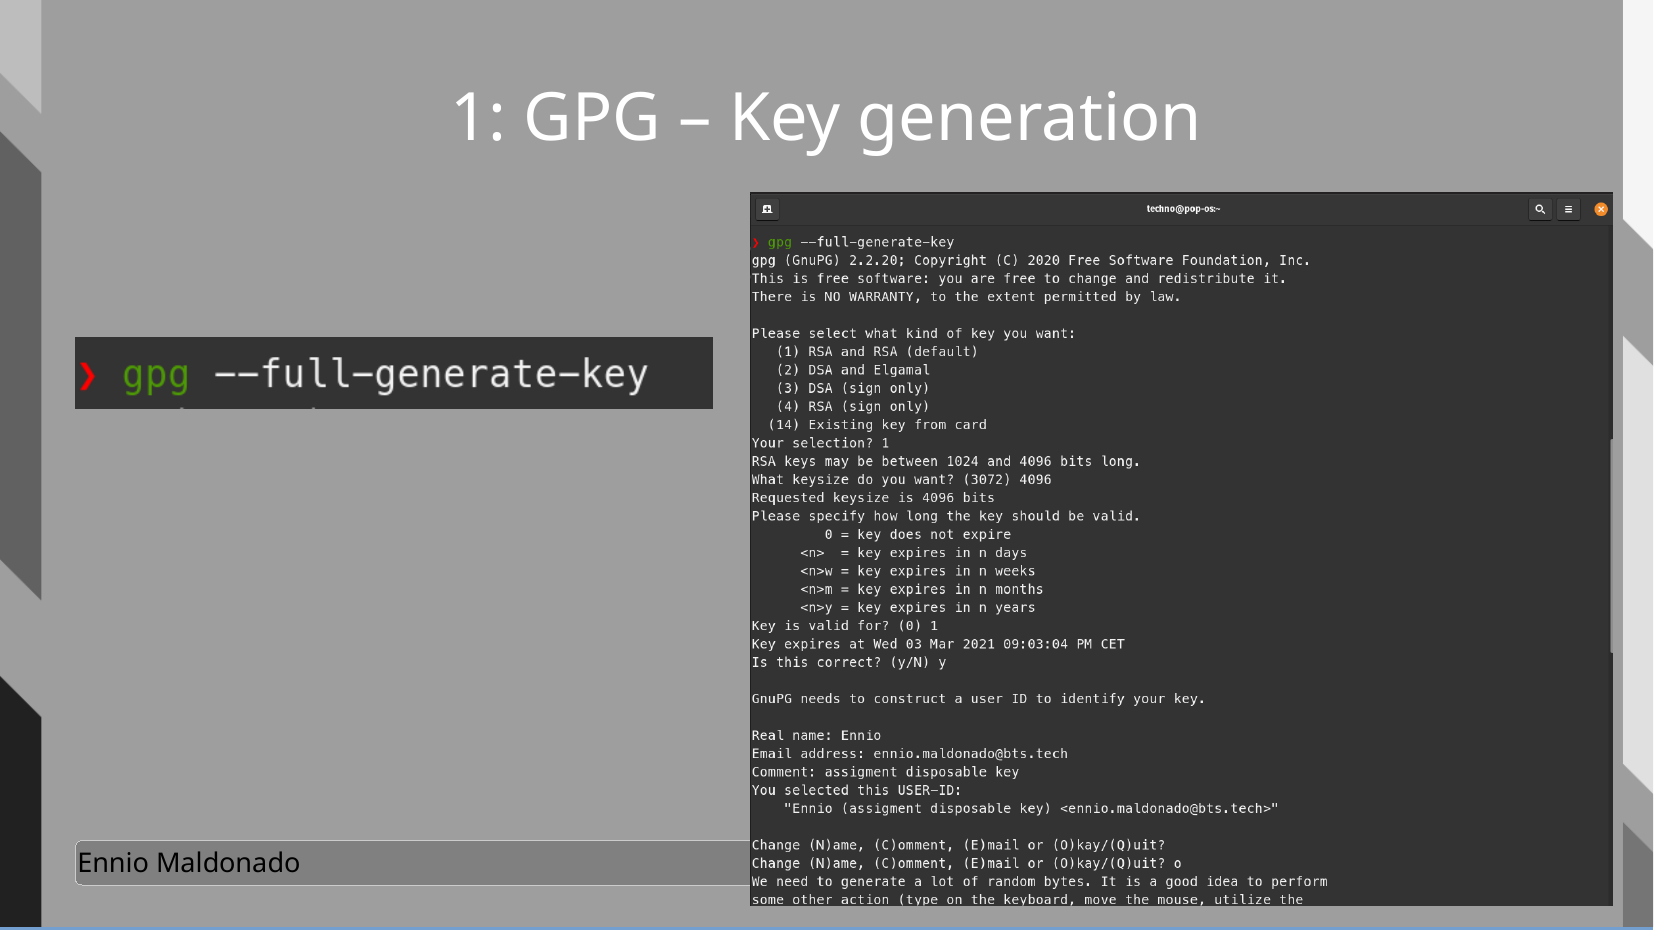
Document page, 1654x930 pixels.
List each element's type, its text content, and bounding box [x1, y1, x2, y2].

title 1: GPG – Key generation [82, 36, 1571, 193]
picture [0, 0, 1654, 927]
text_box Ennio Maldonado [75, 840, 750, 886]
